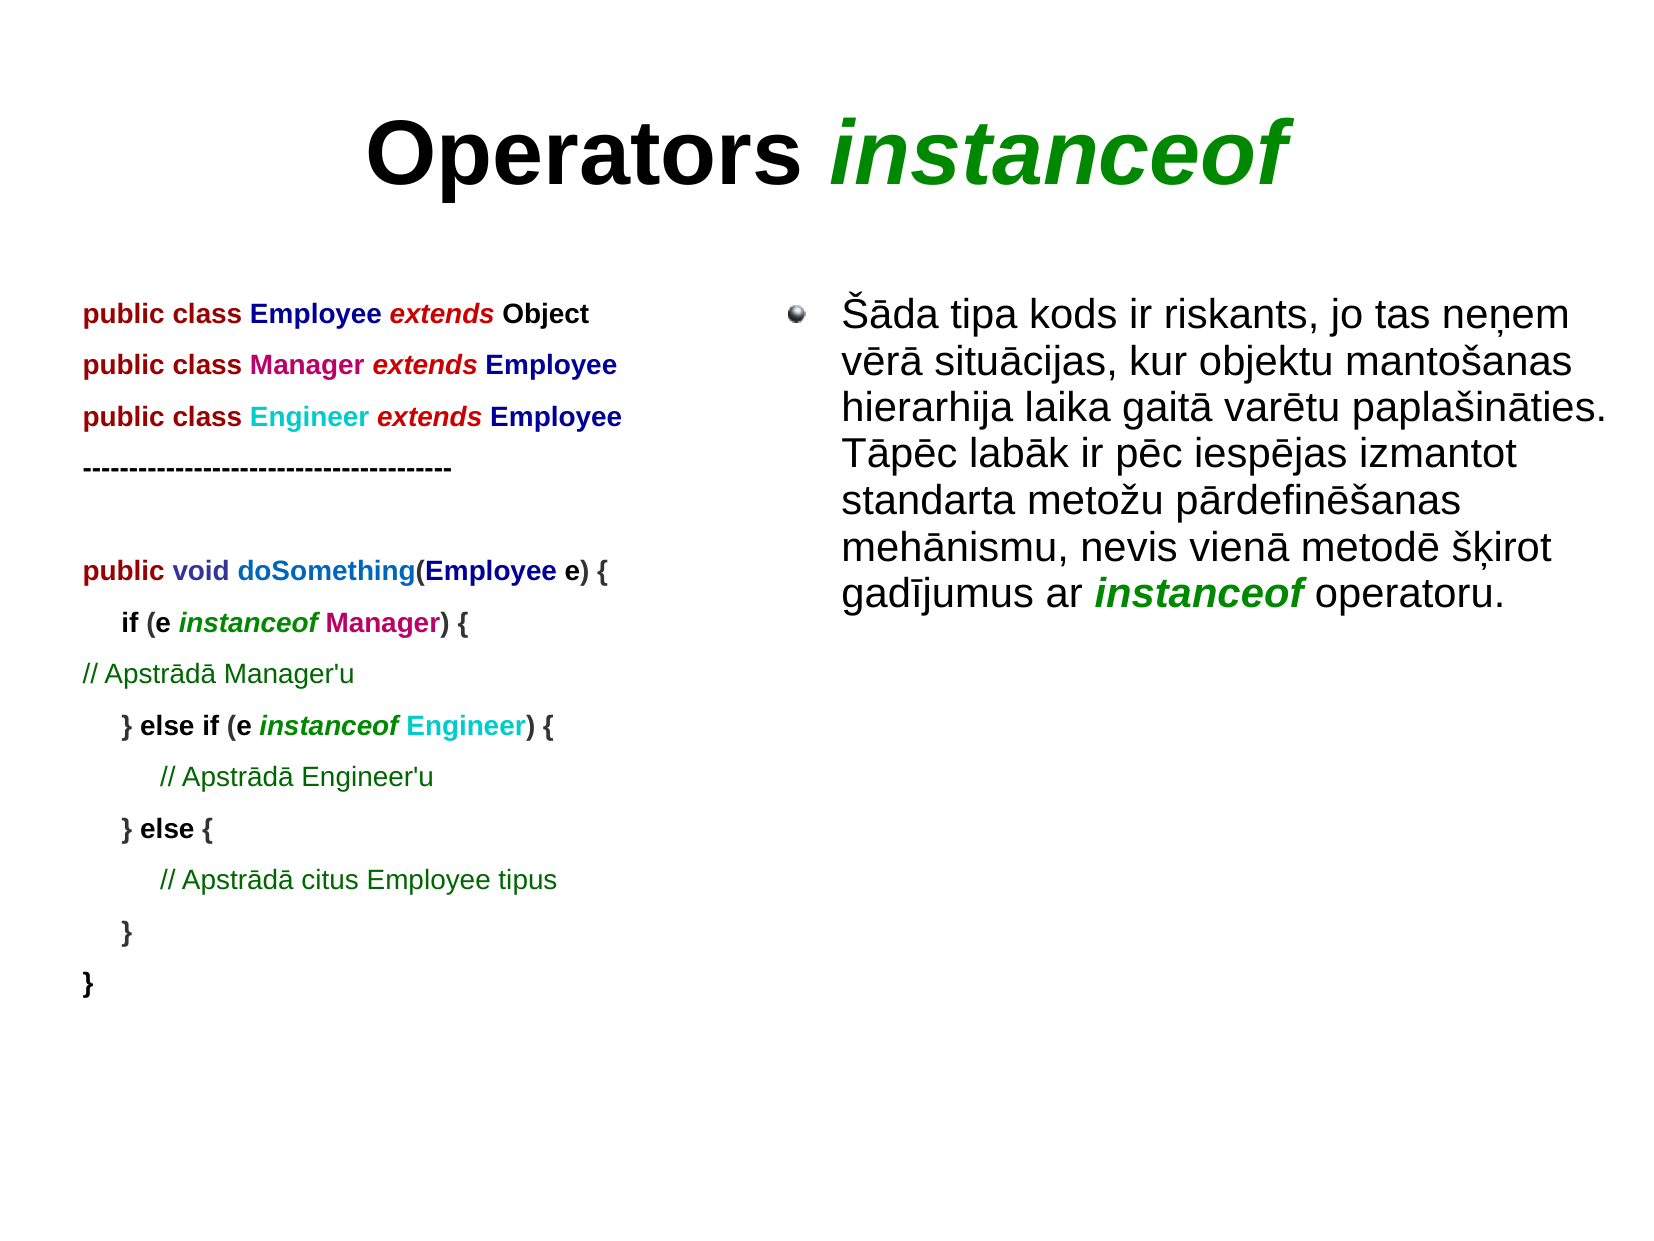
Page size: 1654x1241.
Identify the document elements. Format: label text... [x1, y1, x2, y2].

text_box Šāda tipa kods ir riskants, jo tas neņem vērā situācijas, kur objektu mantošanas hierarhija laika gaitā varētu paplašināties. Tāpēc labāk ir pēc iespējas izmantot standarta metožu pārdefinēšanas mehānismu, nevis vienā metodē šķirot gadījumus ar instanceof operatoru. [755, 283, 1632, 848]
title Operators instanceof [82, 49, 1571, 257]
list public class Employee extends Object public class Manager extends Employee public class Engineer extends Employee ---------------------------------------- public void doSomething(Employee e) { if (e instanceof Manager) { // Apstrādā Manager'u } else if (e instanceof Engineer) { // Apstrādā Engineer'u } else { // Apstrādā citus Employee tipus } } [82, 290, 804, 1010]
